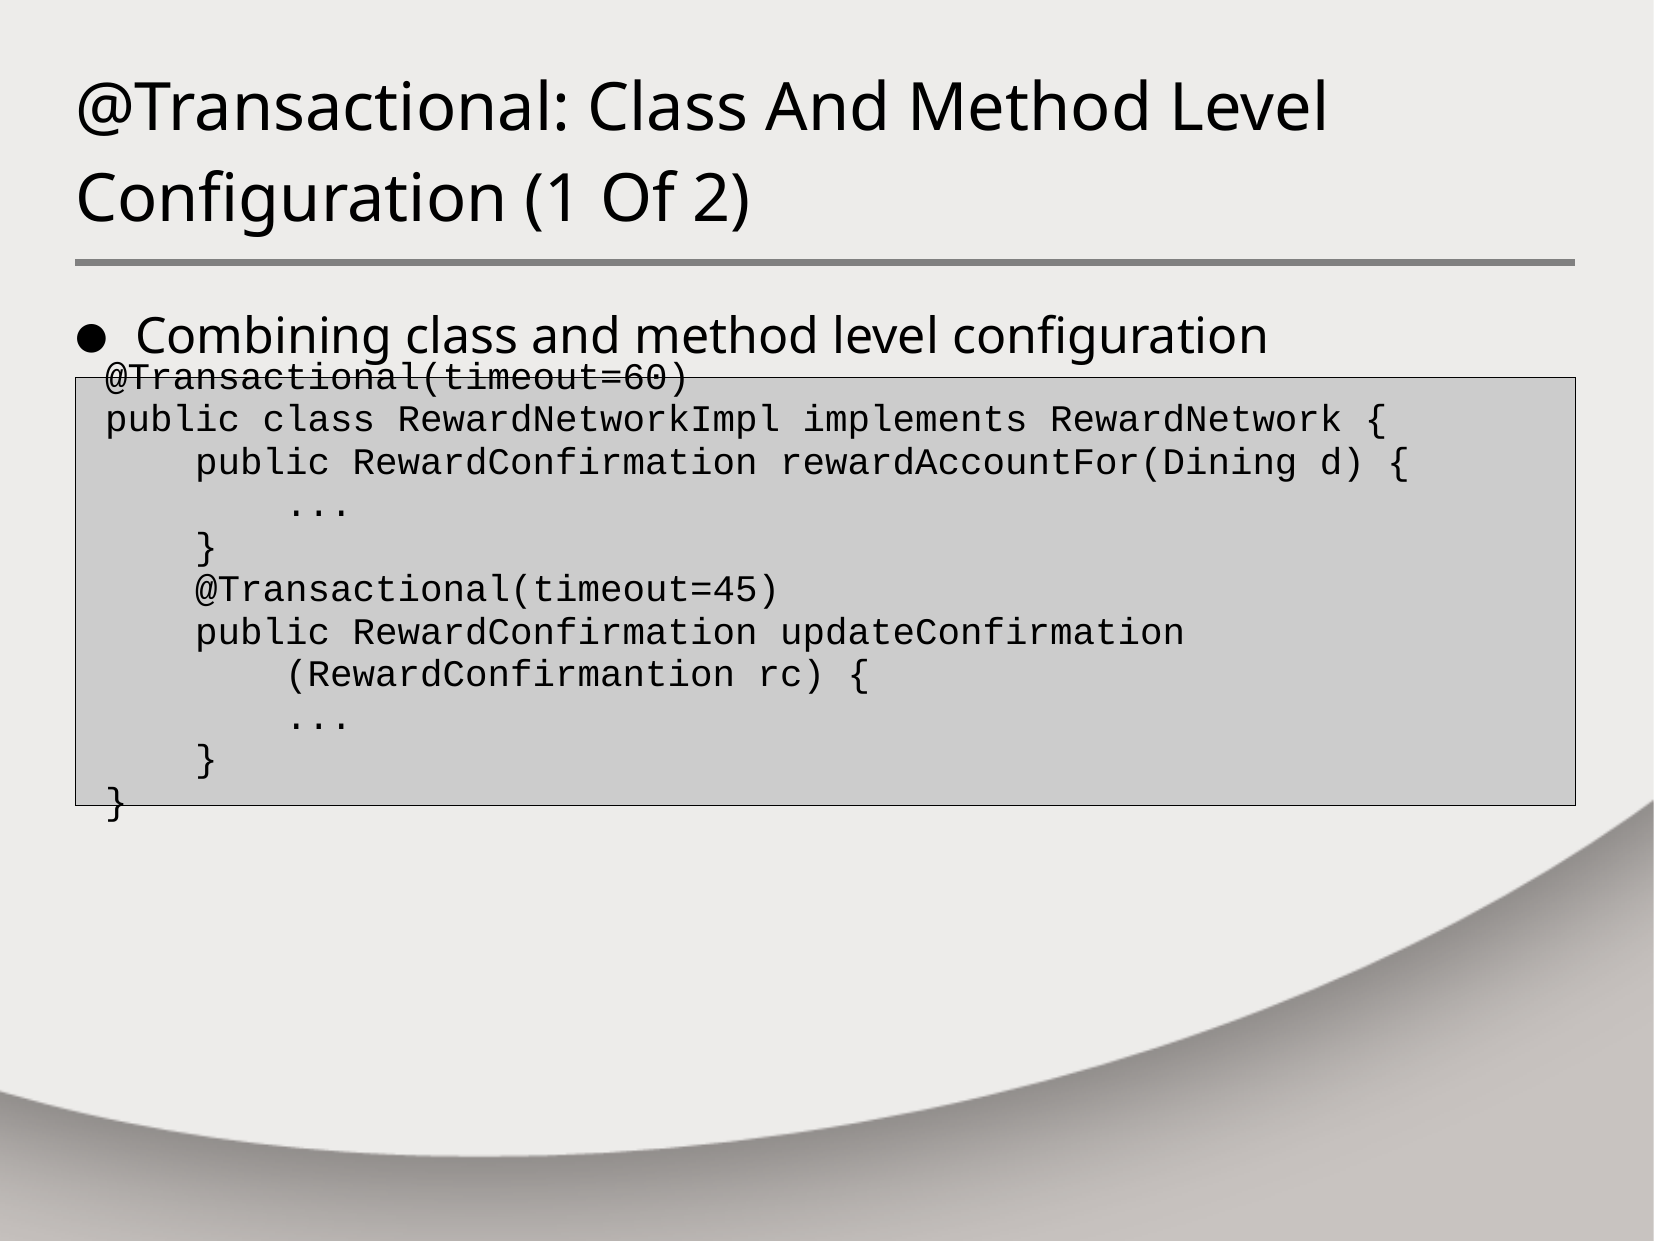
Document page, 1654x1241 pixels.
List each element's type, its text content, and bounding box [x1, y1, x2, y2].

picture [0, 0, 1654, 1241]
list Combining class and method level configuration [75, 300, 1576, 377]
text_box @Transactional(timeout=60) public class RewardNetworkImpl implements RewardNetwork { public RewardConfirmation rewardAccountFor(Dining d) { ... } @Transactional(timeout=45) public RewardConfirmation updateConfirmation (RewardConfirmantion rc) { ... } } [75, 377, 1576, 806]
title @Transactional: Class And Method Level Configuration (1 Of 2) [75, 75, 1576, 226]
list Combining class and method level configuration [75, 806, 1576, 1163]
